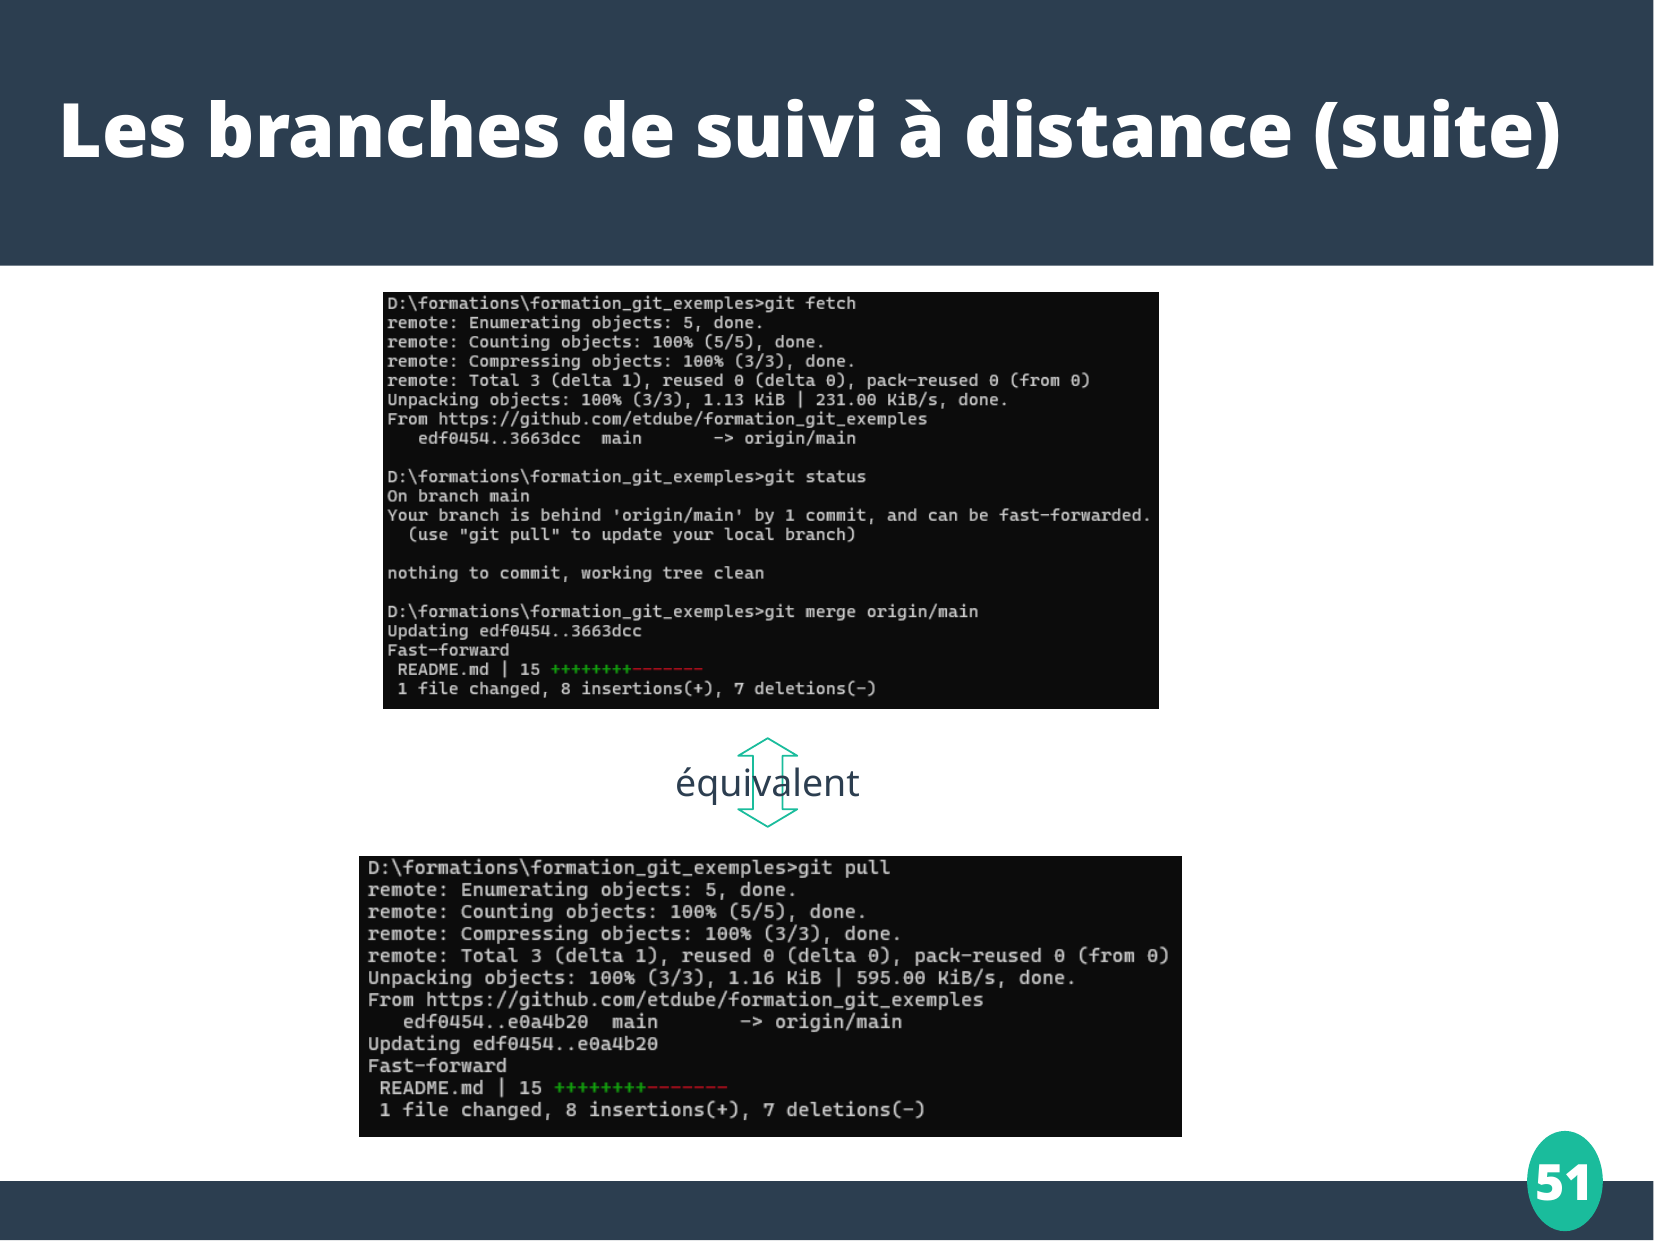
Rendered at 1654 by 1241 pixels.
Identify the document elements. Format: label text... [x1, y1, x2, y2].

text_box équivalent [738, 738, 798, 827]
picture [359, 856, 1182, 1137]
picture [383, 292, 1159, 709]
title Les branches de suivi à distance (suite) [59, 49, 1595, 207]
